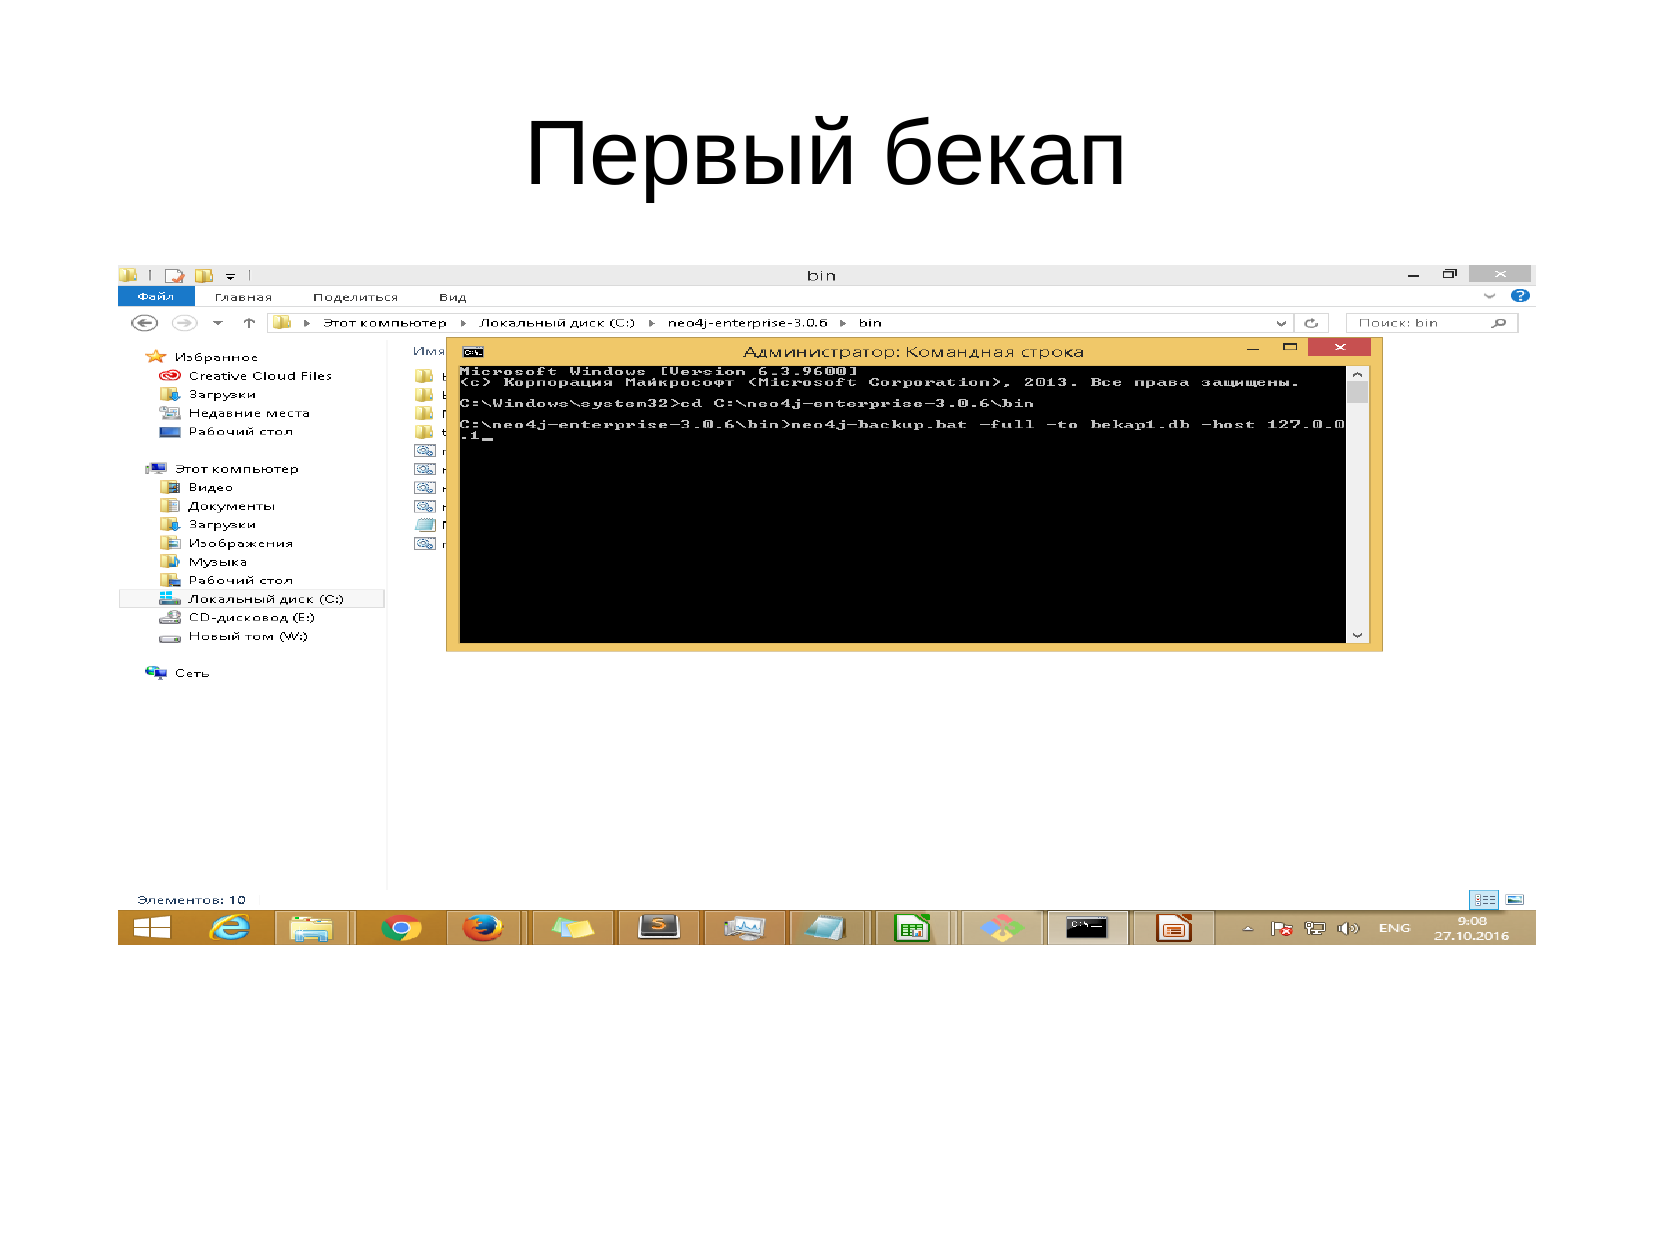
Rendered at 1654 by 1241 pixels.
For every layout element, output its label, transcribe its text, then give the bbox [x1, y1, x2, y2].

picture [118, 265, 1536, 945]
title Первый бекап [82, 49, 1571, 257]
